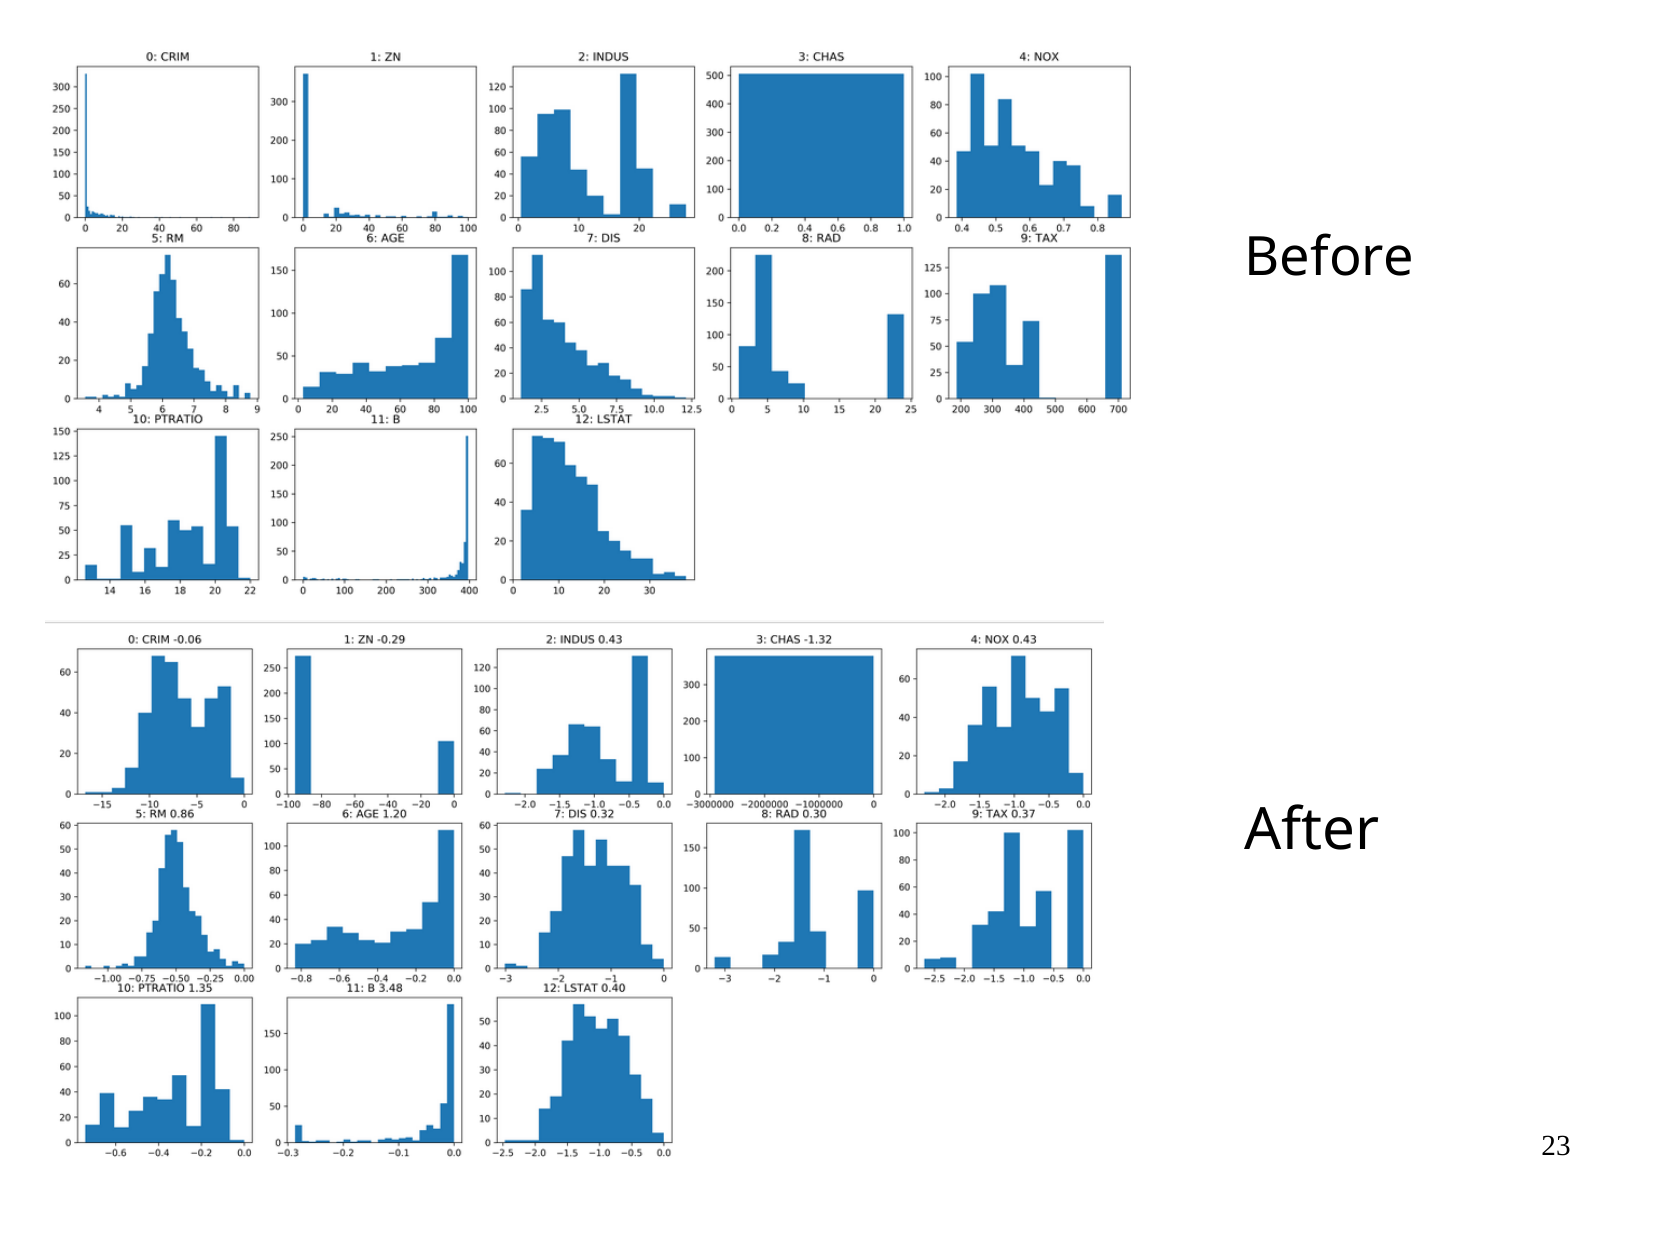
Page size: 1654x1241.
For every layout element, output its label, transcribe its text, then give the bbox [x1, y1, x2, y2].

text_box After [1230, 780, 1606, 854]
picture [40, 41, 1141, 605]
picture [45, 620, 1104, 1171]
text_box Before [1230, 210, 1606, 280]
